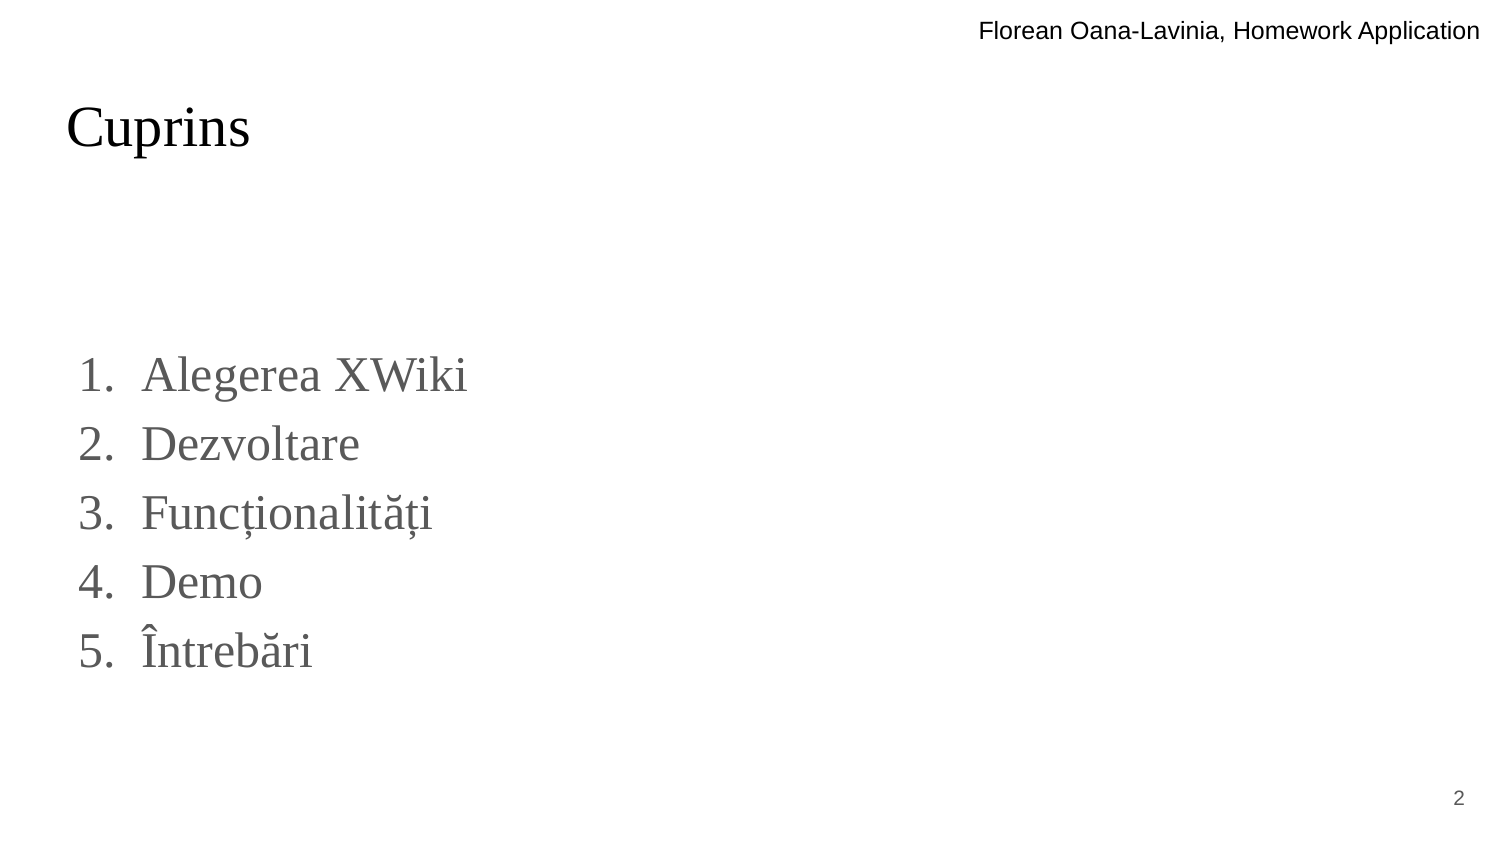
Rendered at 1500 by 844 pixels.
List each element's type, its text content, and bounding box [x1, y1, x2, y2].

text_box Florean Oana-Lavinia, Homework Application [963, 0, 1500, 67]
slide_number <number> [1389, 764, 1480, 830]
list Alegerea XWiki Dezvoltare Funcționalități Demo Întrebări [51, 260, 1449, 750]
title Cuprins [51, 72, 1449, 167]
